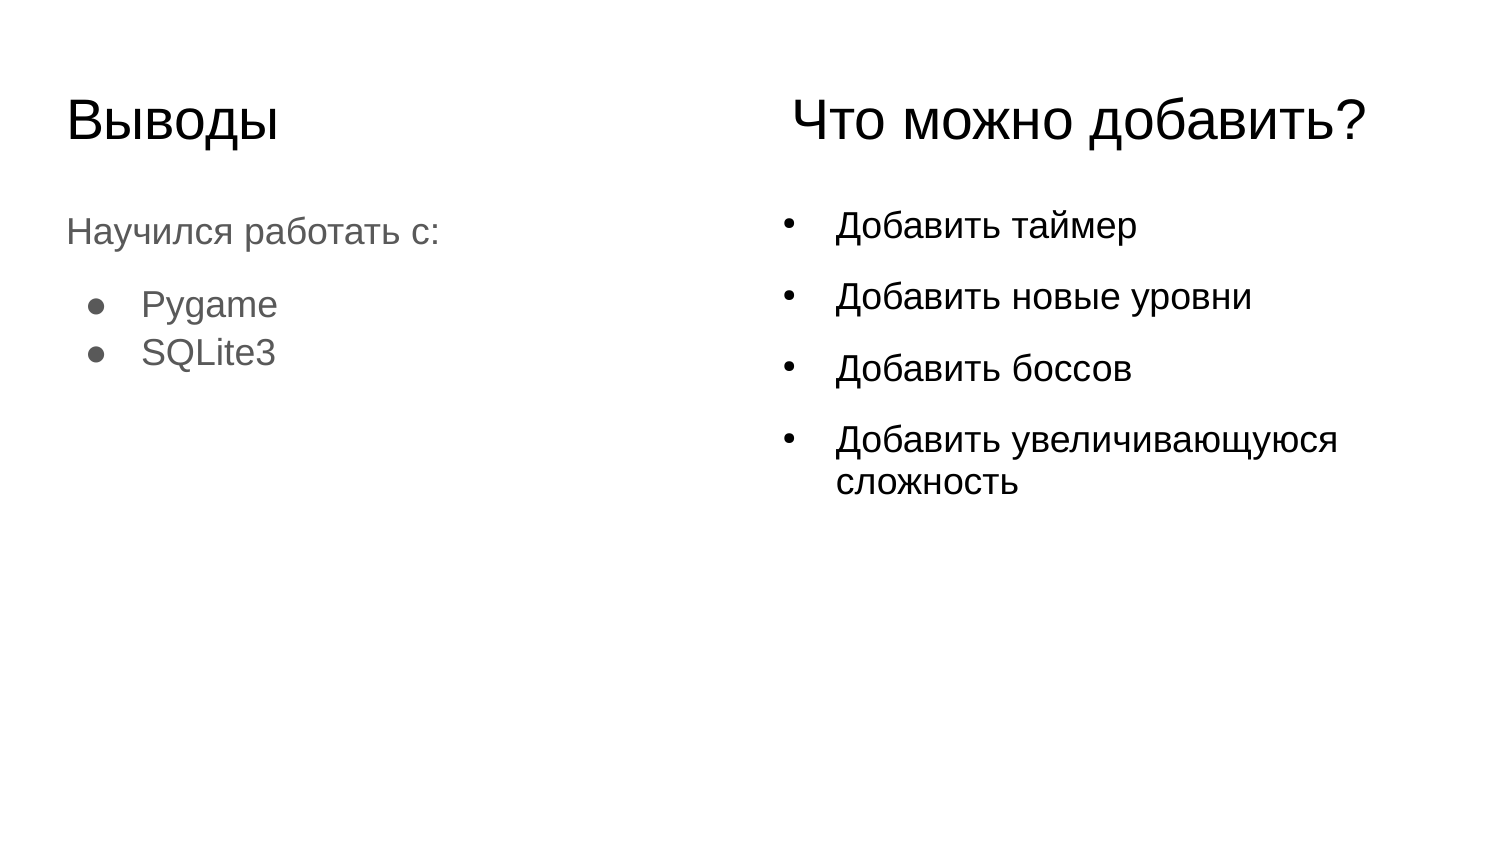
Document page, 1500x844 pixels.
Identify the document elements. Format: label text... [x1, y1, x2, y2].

list Добавить таймер Добавить новые уровни Добавить боссов Добавить увеличивающуюся сложность [750, 189, 1449, 750]
title Выводы [51, 72, 750, 167]
list Научился работать с: Pygame SQLite3 [51, 189, 750, 750]
title Что можно добавить? [776, 72, 1476, 167]
